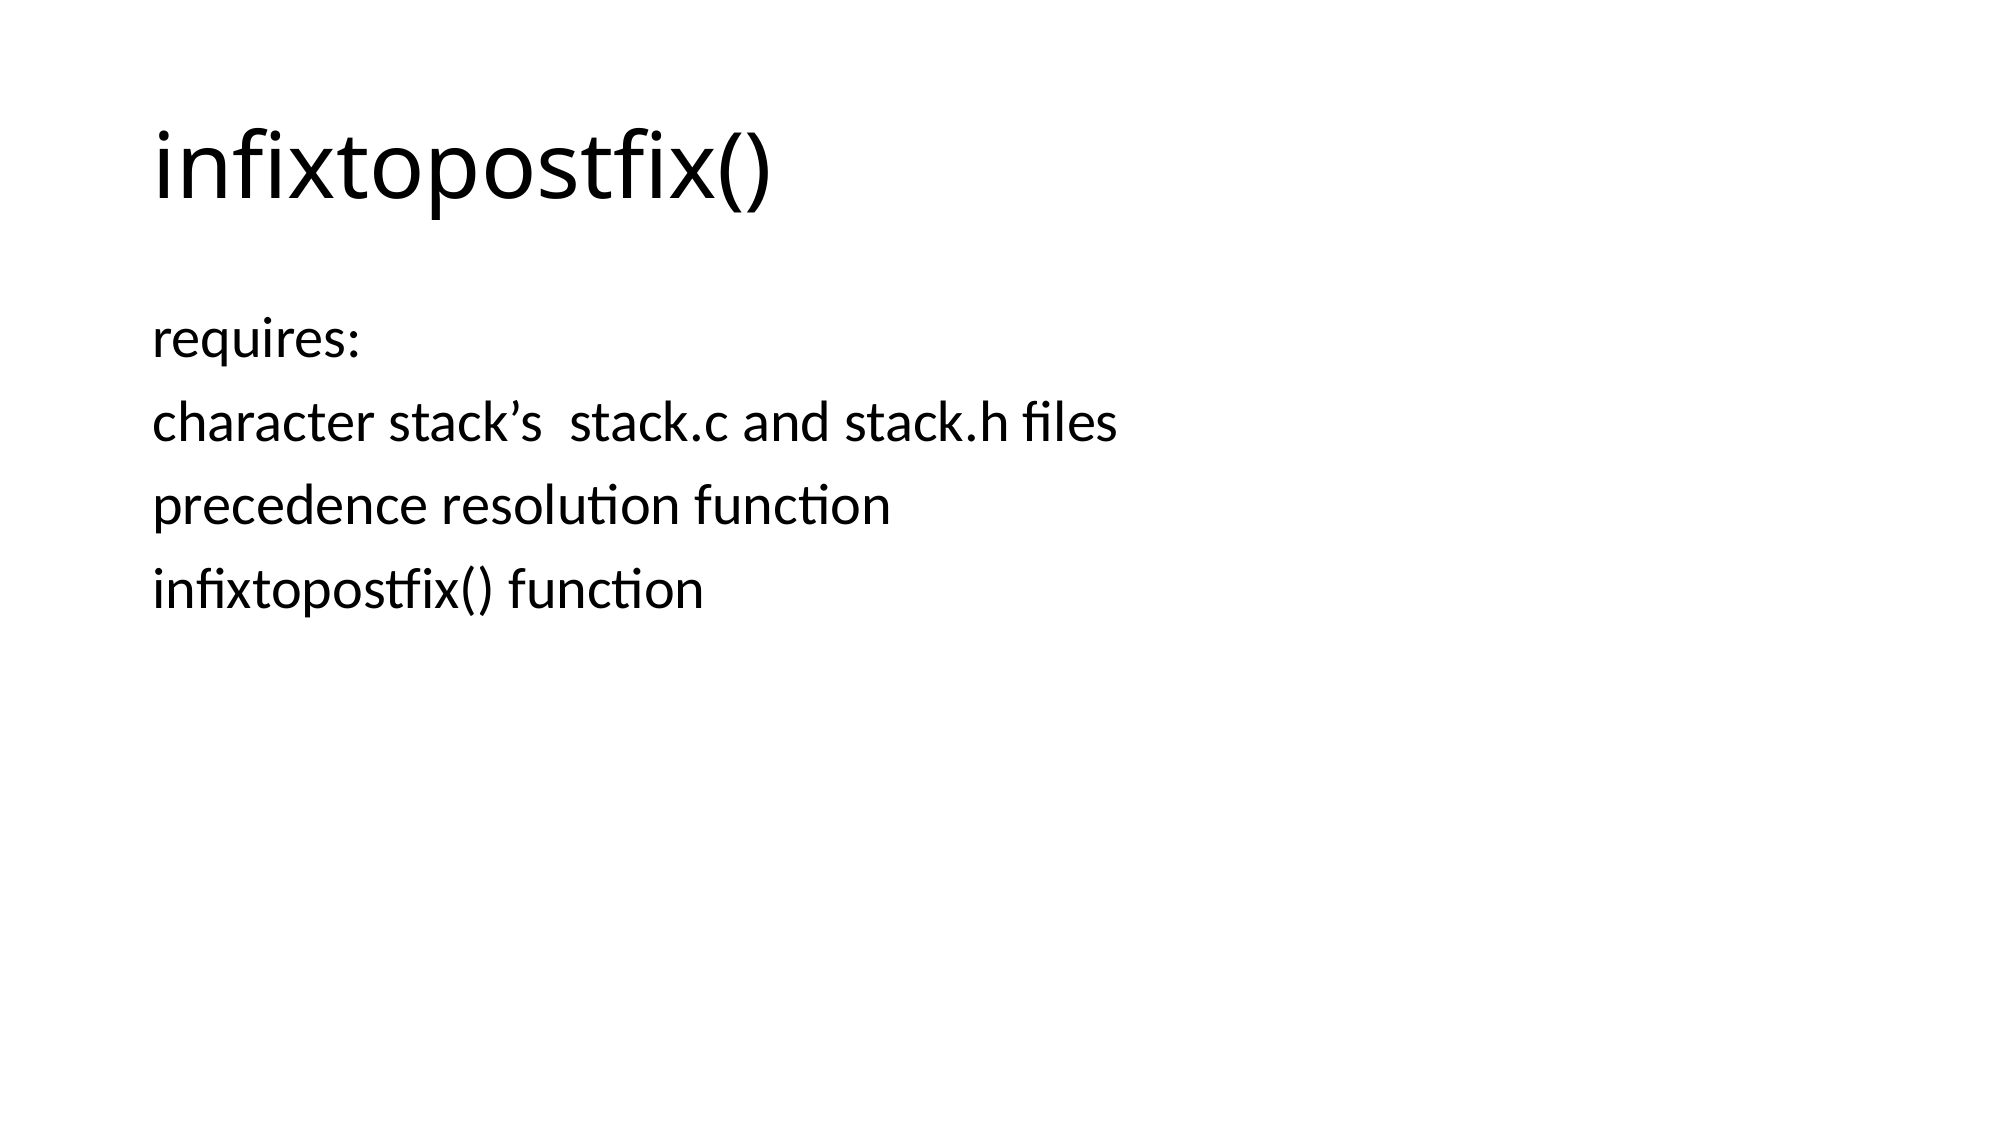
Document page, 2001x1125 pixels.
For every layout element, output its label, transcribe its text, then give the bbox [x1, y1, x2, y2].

list requires: character stack’s stack.c and stack.h files precedence resolution function infixtopostfix() function [137, 299, 1863, 1014]
title infixtopostfix() [137, 59, 1863, 278]
